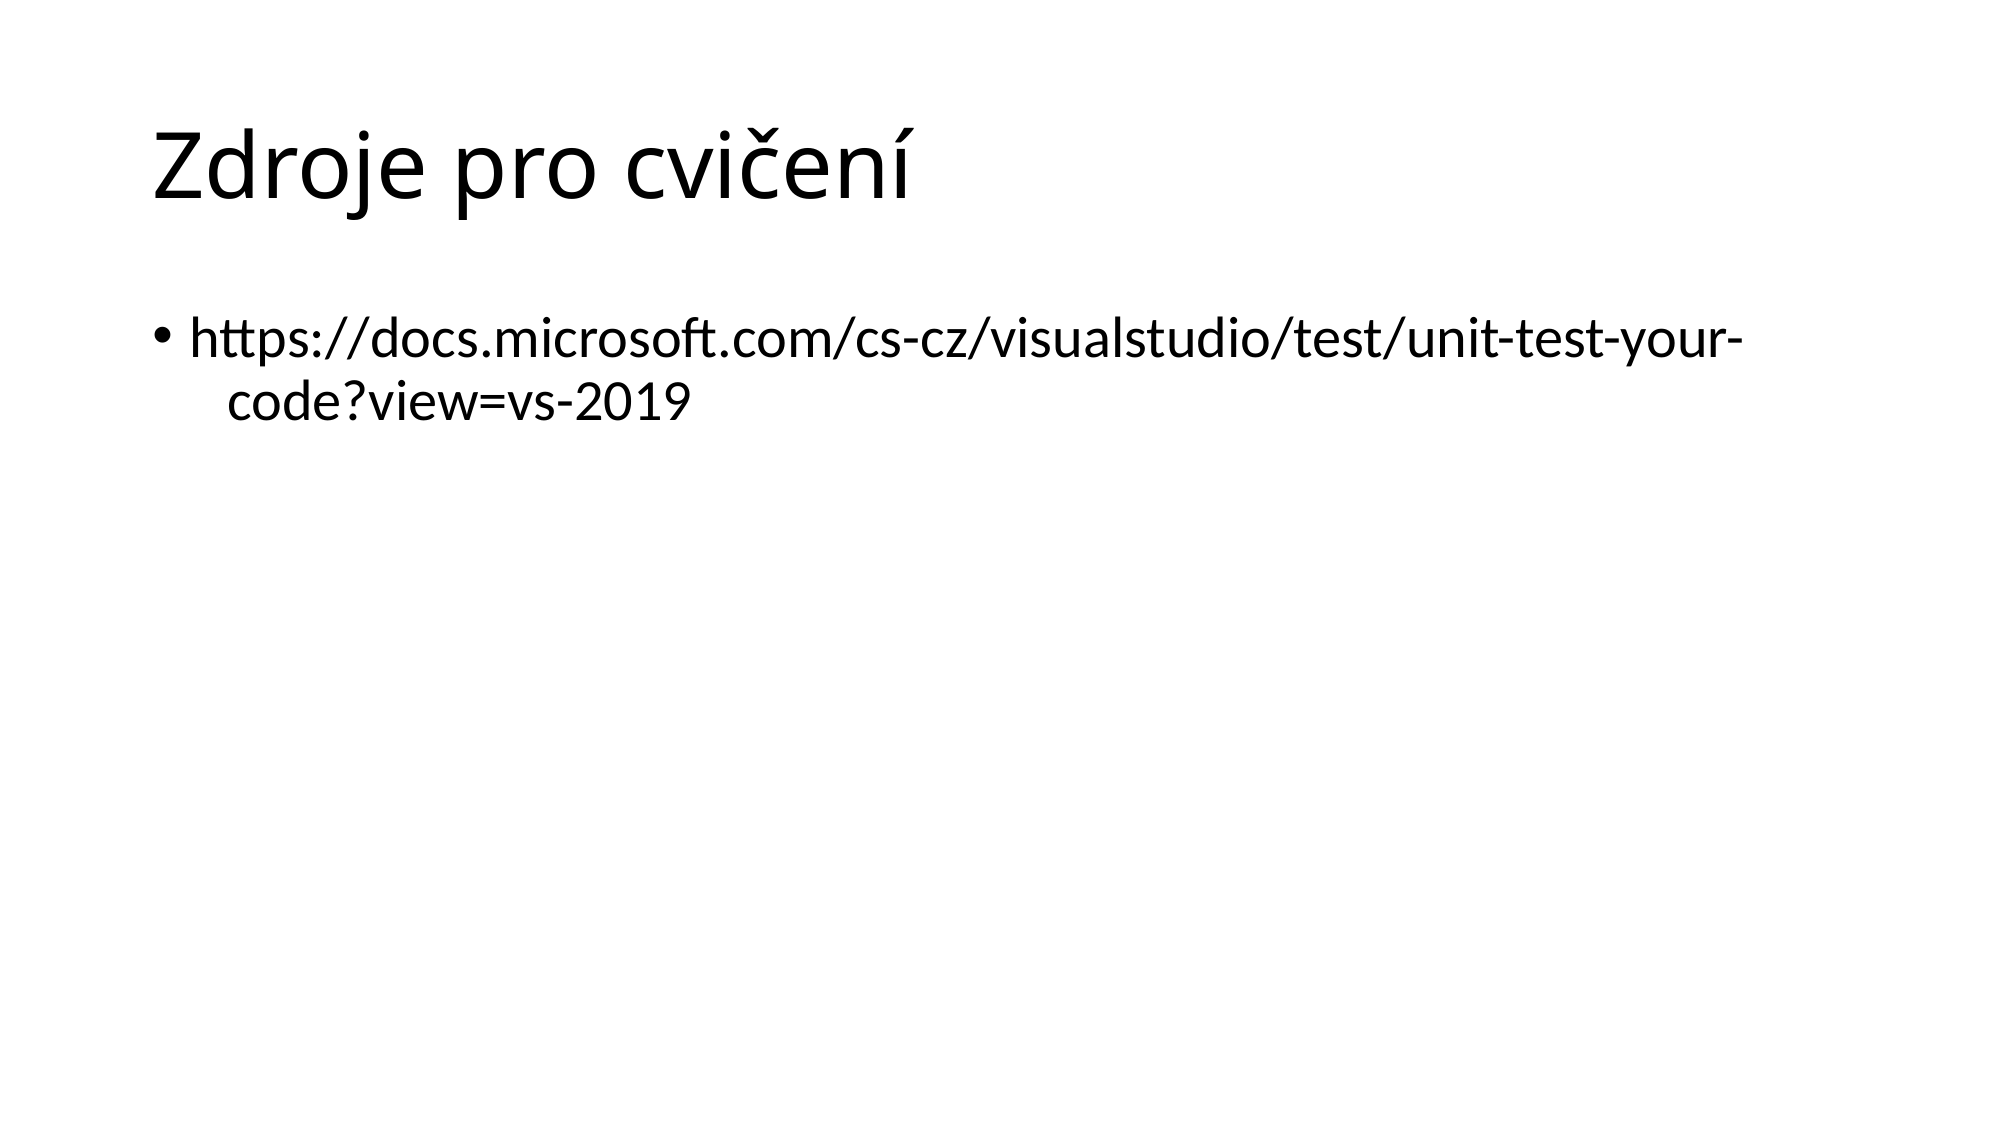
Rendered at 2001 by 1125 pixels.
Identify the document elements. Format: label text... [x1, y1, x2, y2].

title Zdroje pro cvičení [137, 59, 1863, 278]
list https://docs.microsoft.com/cs-cz/visualstudio/test/unit-test-your-code?view=vs-2019 [137, 299, 1863, 1014]
